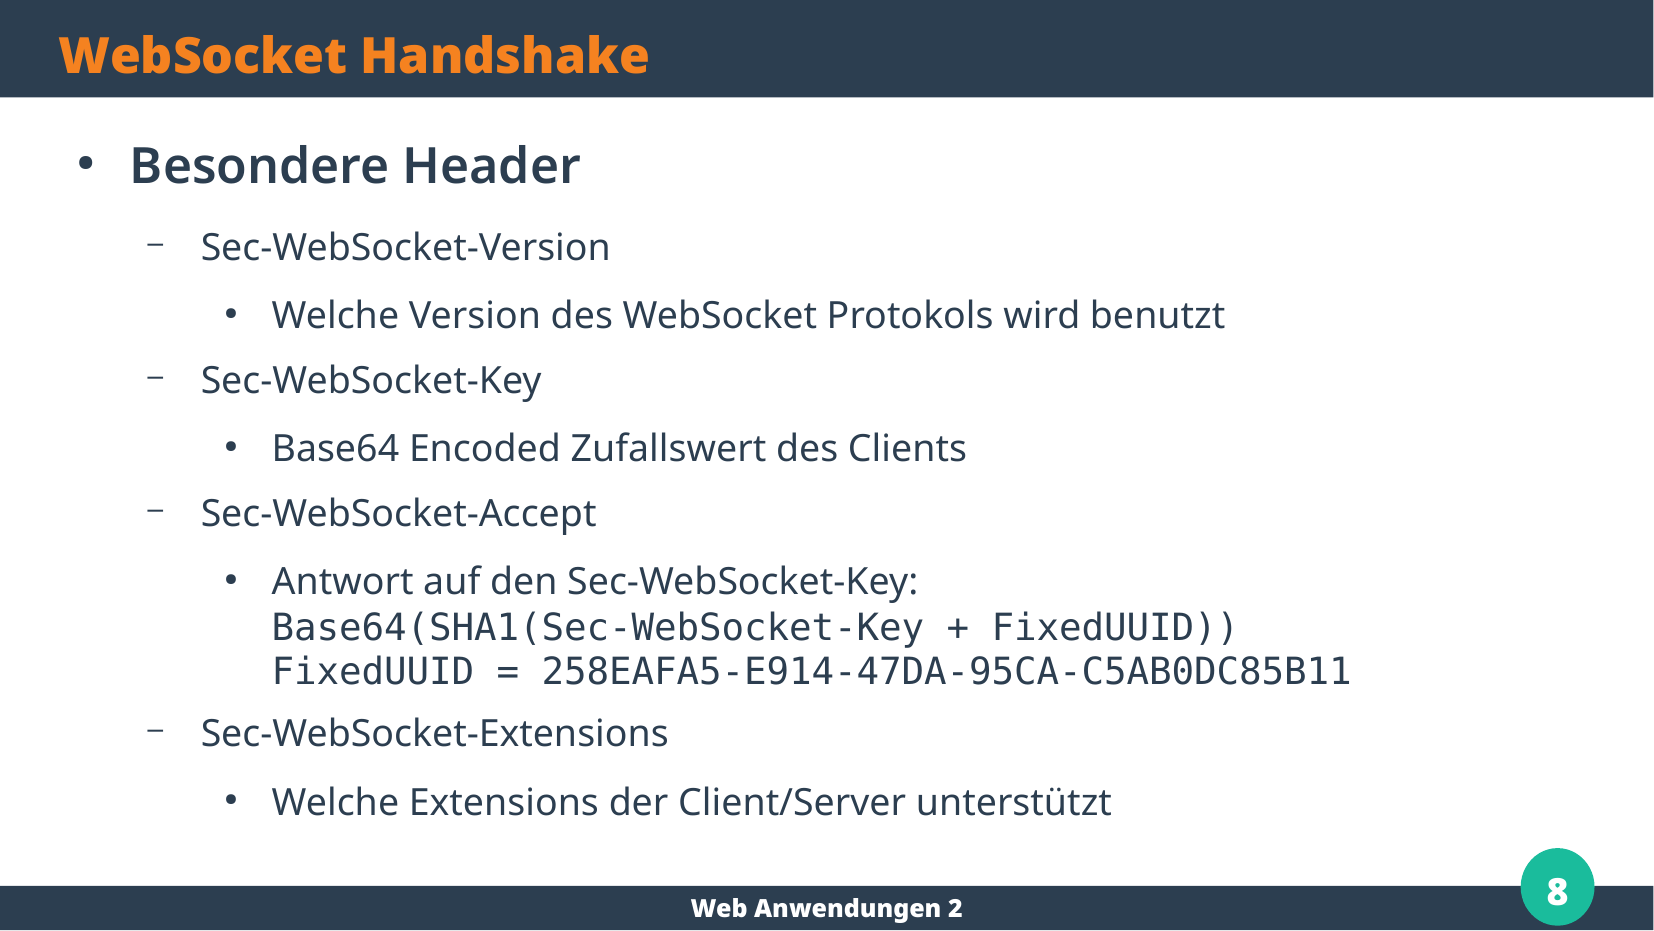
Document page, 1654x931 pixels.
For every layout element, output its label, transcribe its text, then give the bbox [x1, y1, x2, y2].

list Besondere Header Sec-WebSocket-Version Welche Version des WebSocket Protokols wird benutzt Sec-WebSocket-Key Base64 Encoded Zufallswert des Clients Sec-WebSocket-Accept Antwort auf den Sec-WebSocket-Key: Base64(SHA1(Sec-WebSocket-Key + FixedUUID)) FixedUUID = 258EAFA5-E914-47DA-95CA-C5AB0DC85B11 Sec-WebSocket-Extensions Welche Extensions der Client/Server unterstützt [59, 129, 1595, 864]
title WebSocket Handshake [59, 8, 1595, 89]
